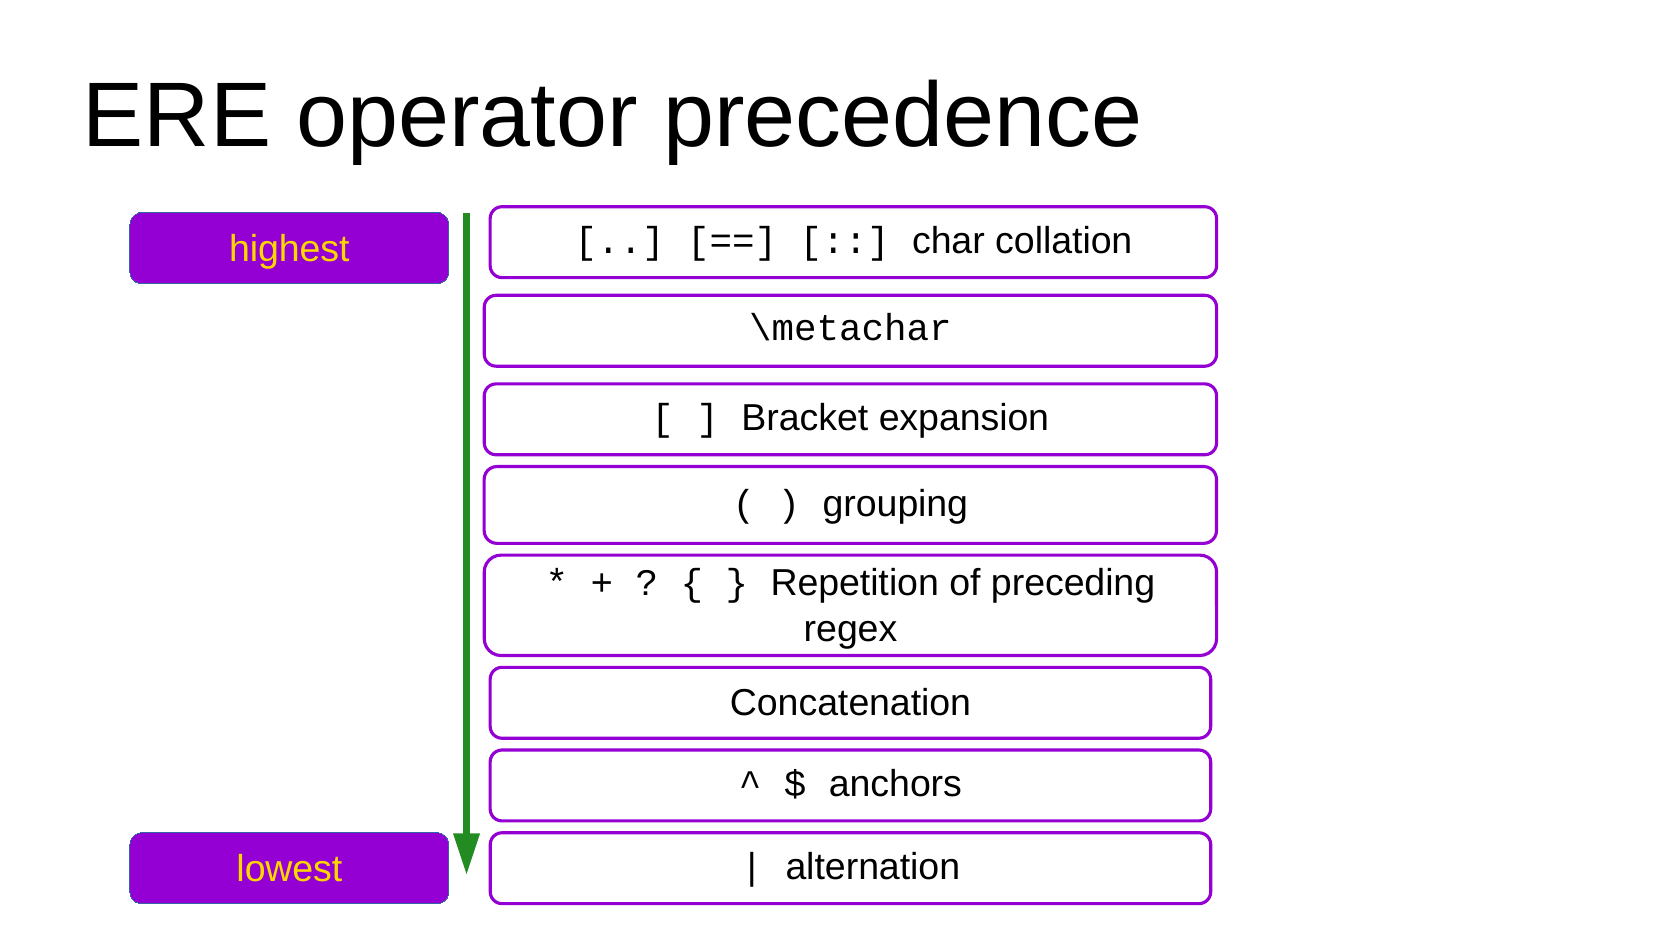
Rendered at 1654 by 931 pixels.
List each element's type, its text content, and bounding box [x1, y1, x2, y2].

text_box Concatenation [490, 667, 1211, 739]
text_box ( ) grouping [484, 466, 1217, 544]
text_box [ ] Bracket expansion [484, 383, 1217, 455]
text_box lowest [129, 832, 449, 904]
text_box [..] [==] [::] char collation [490, 206, 1217, 278]
text_box * + ? { } Repetition of preceding regex [484, 555, 1217, 656]
title ERE operator precedence [82, 37, 1571, 193]
text_box ^ $ anchors [490, 750, 1211, 821]
text_box | alternation [490, 832, 1211, 904]
text_box highest [129, 212, 449, 284]
text_box \metachar [484, 295, 1217, 367]
